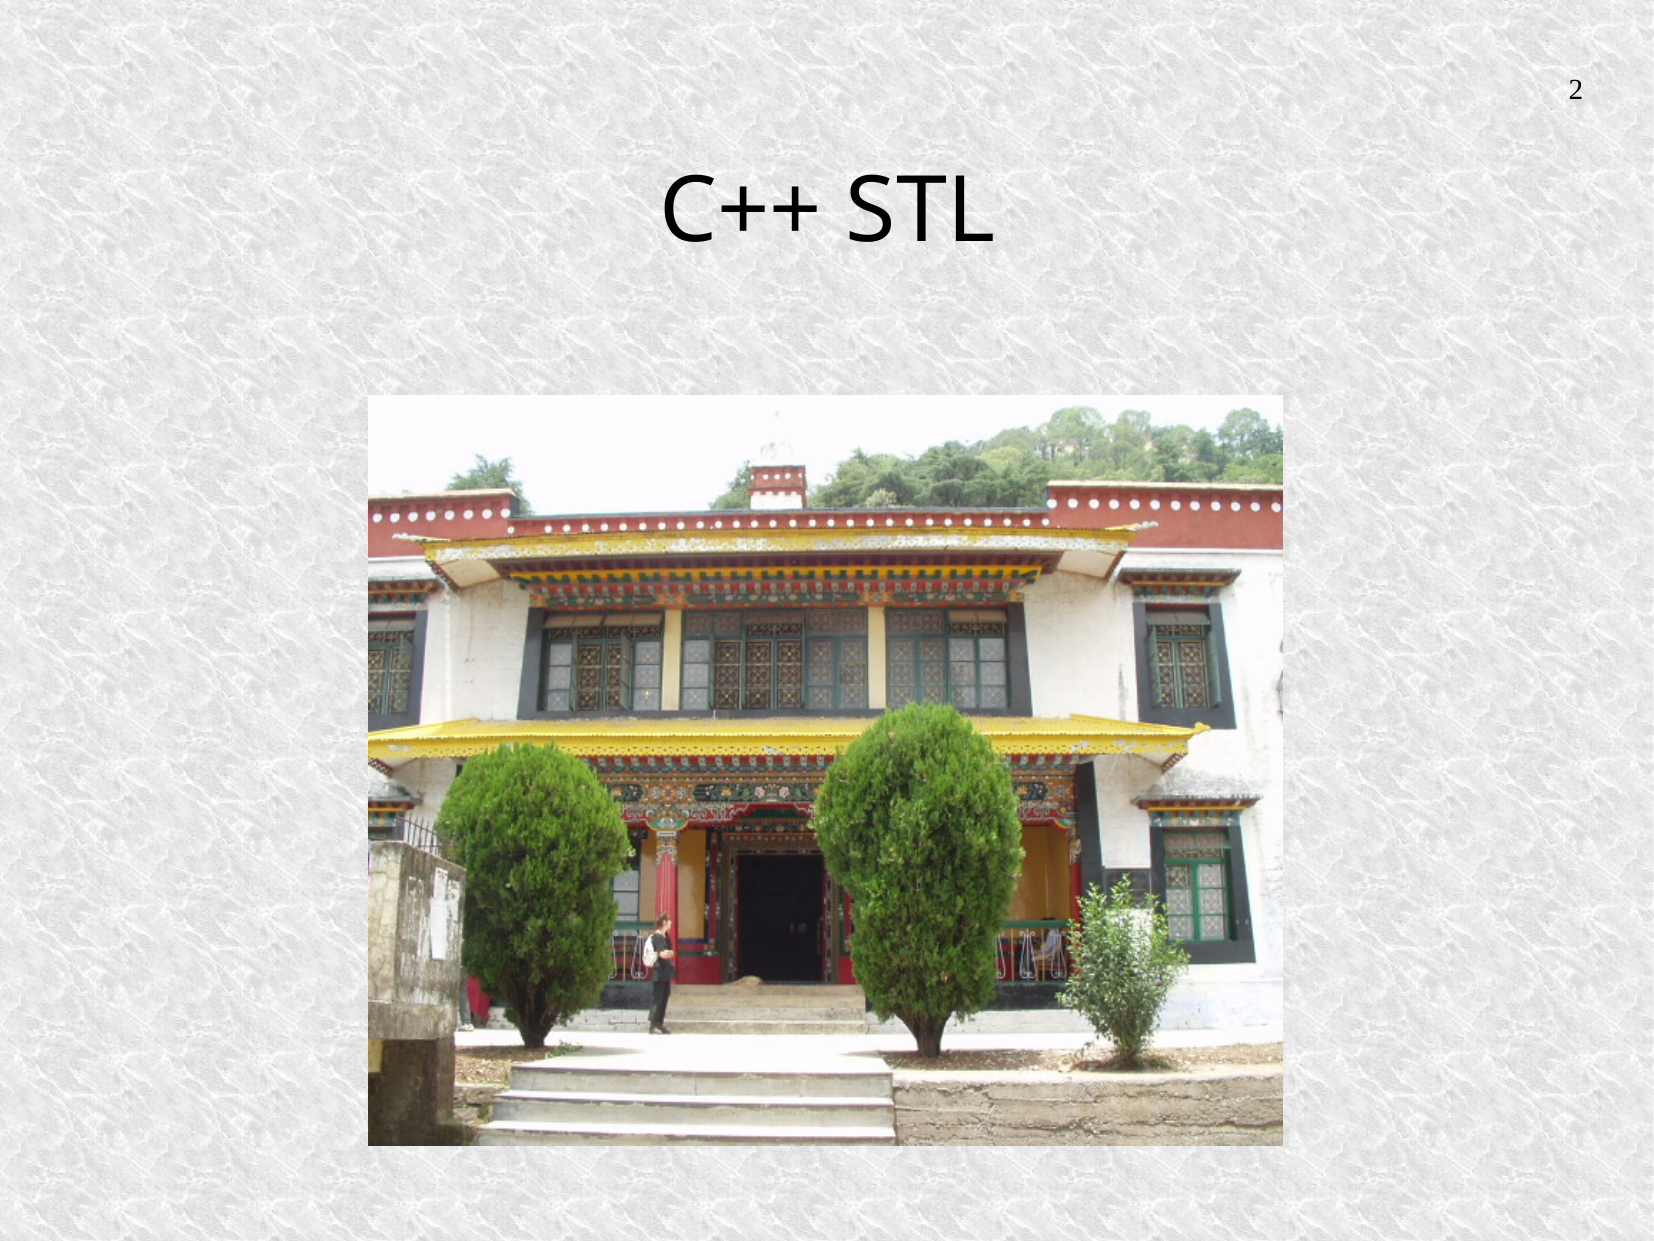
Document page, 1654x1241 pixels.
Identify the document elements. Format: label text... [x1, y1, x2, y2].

title C++ STL [121, 102, 1534, 310]
picture [0, 0, 1654, 1241]
list [121, 344, 1534, 1127]
